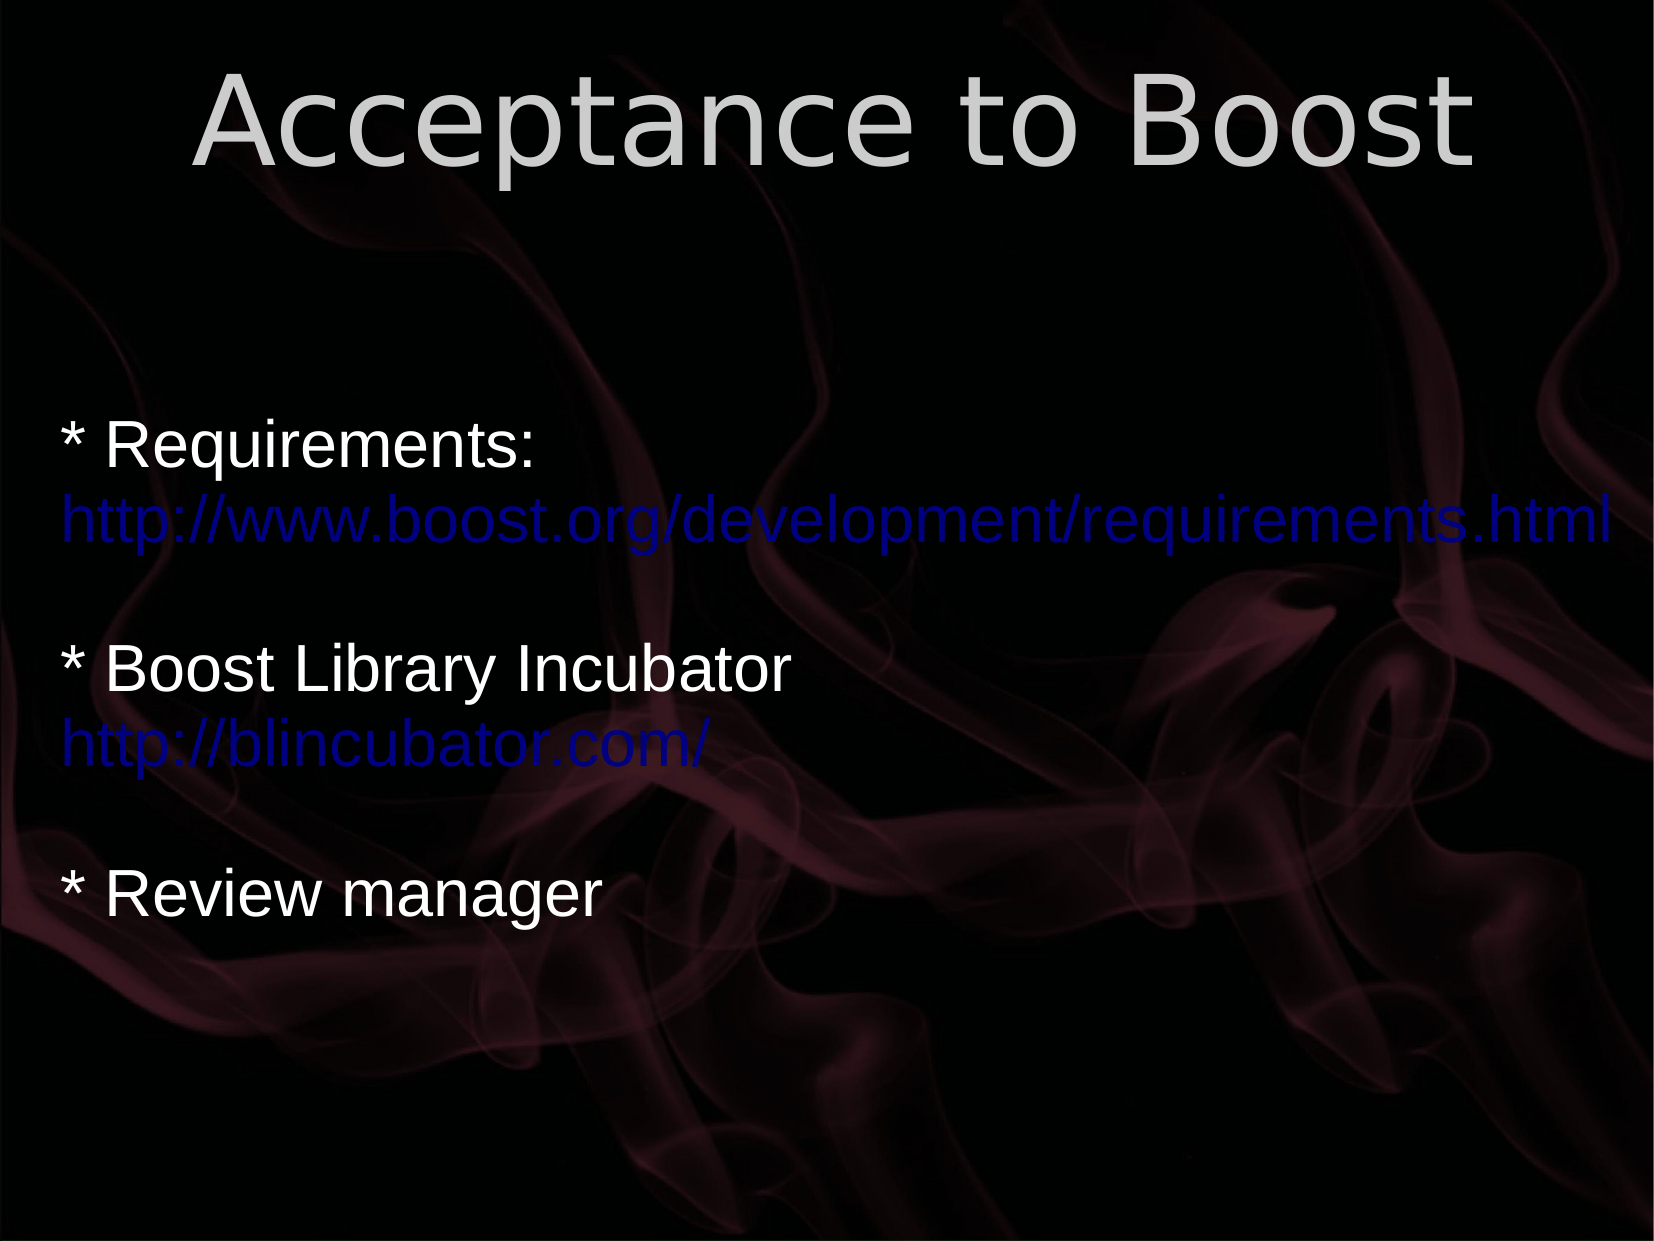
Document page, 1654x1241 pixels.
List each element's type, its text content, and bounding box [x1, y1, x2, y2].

title Acceptance to Boost [90, 45, 1579, 200]
text_box * Requirements: http://www.boost.org/development/requirements.html * Boost Library Incubator http://blincubator.com/ * Review manager [60, 332, 1636, 931]
picture [0, 0, 1654, 1241]
